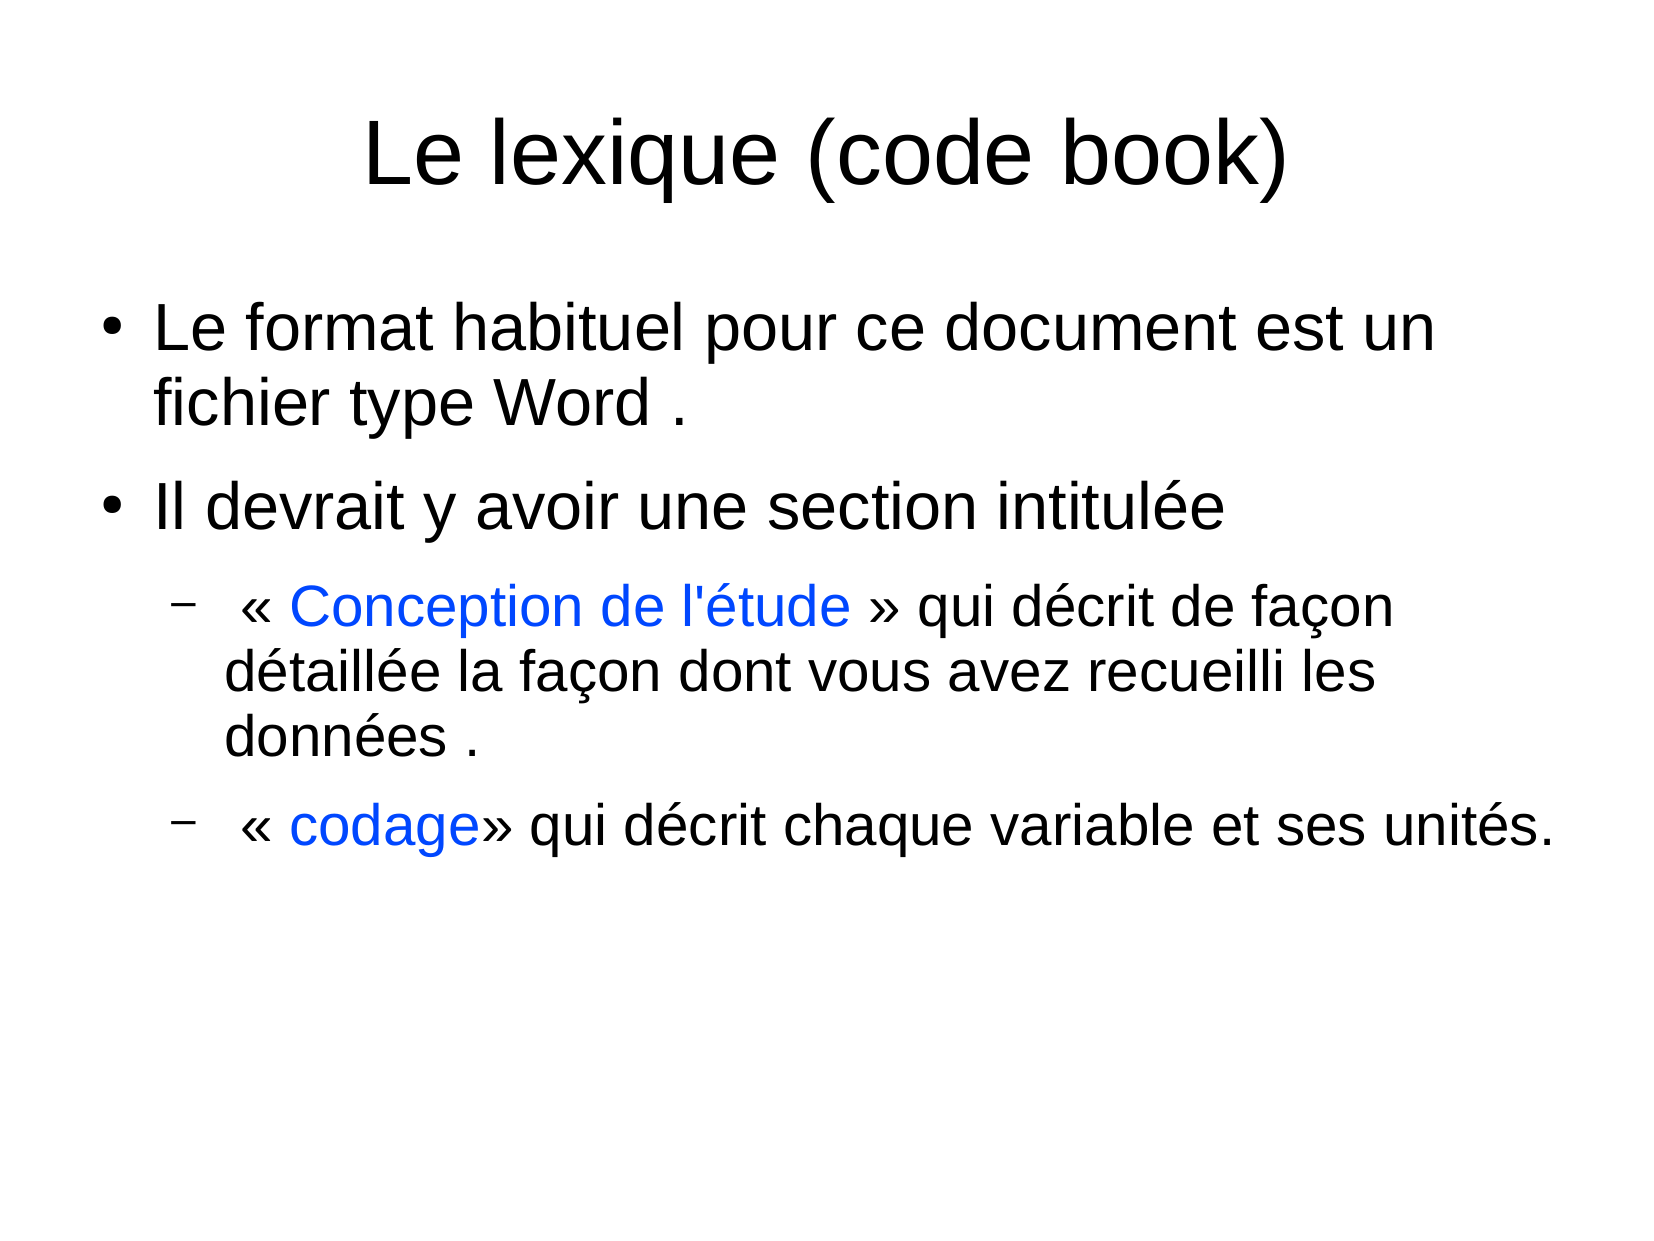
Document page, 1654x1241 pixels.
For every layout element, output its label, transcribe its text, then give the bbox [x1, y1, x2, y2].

list Le format habituel pour ce document est un fichier type Word . Il devrait y avoir une section intitulée « Conception de l'étude » qui décrit de façon détaillée la façon dont vous avez recueilli les données . « codage» qui décrit chaque variable et ses unités. [82, 290, 1571, 1010]
title Le lexique (code book) [82, 49, 1571, 257]
